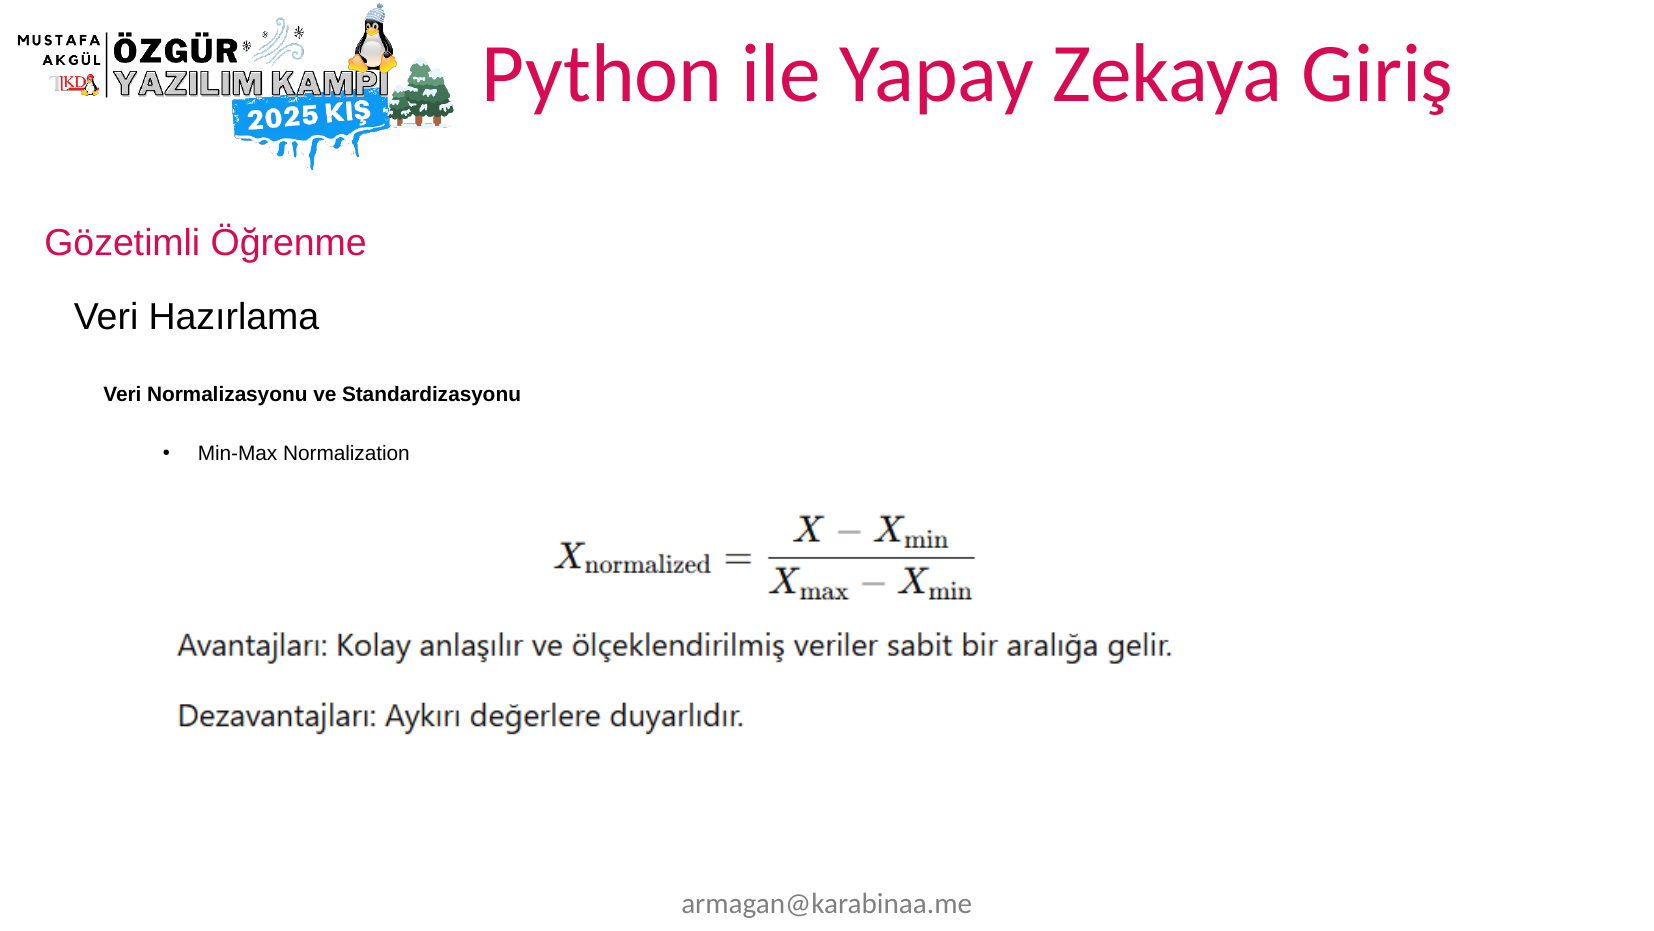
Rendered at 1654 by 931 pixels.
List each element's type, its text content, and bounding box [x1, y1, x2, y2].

text_box Python ile Yapay Zekaya Giriş [467, 10, 1654, 126]
picture [0, 0, 463, 177]
text_box armagan@karabinaa.me [0, 877, 1654, 928]
picture [151, 501, 1211, 739]
text_box Veri Hazırlama [59, 288, 621, 355]
text_box Min-Max Normalization [147, 434, 857, 473]
text_box Veri Normalizasyonu ve Standardizasyonu [88, 375, 562, 414]
text_box Gözetimli Öğrenme [29, 213, 854, 271]
